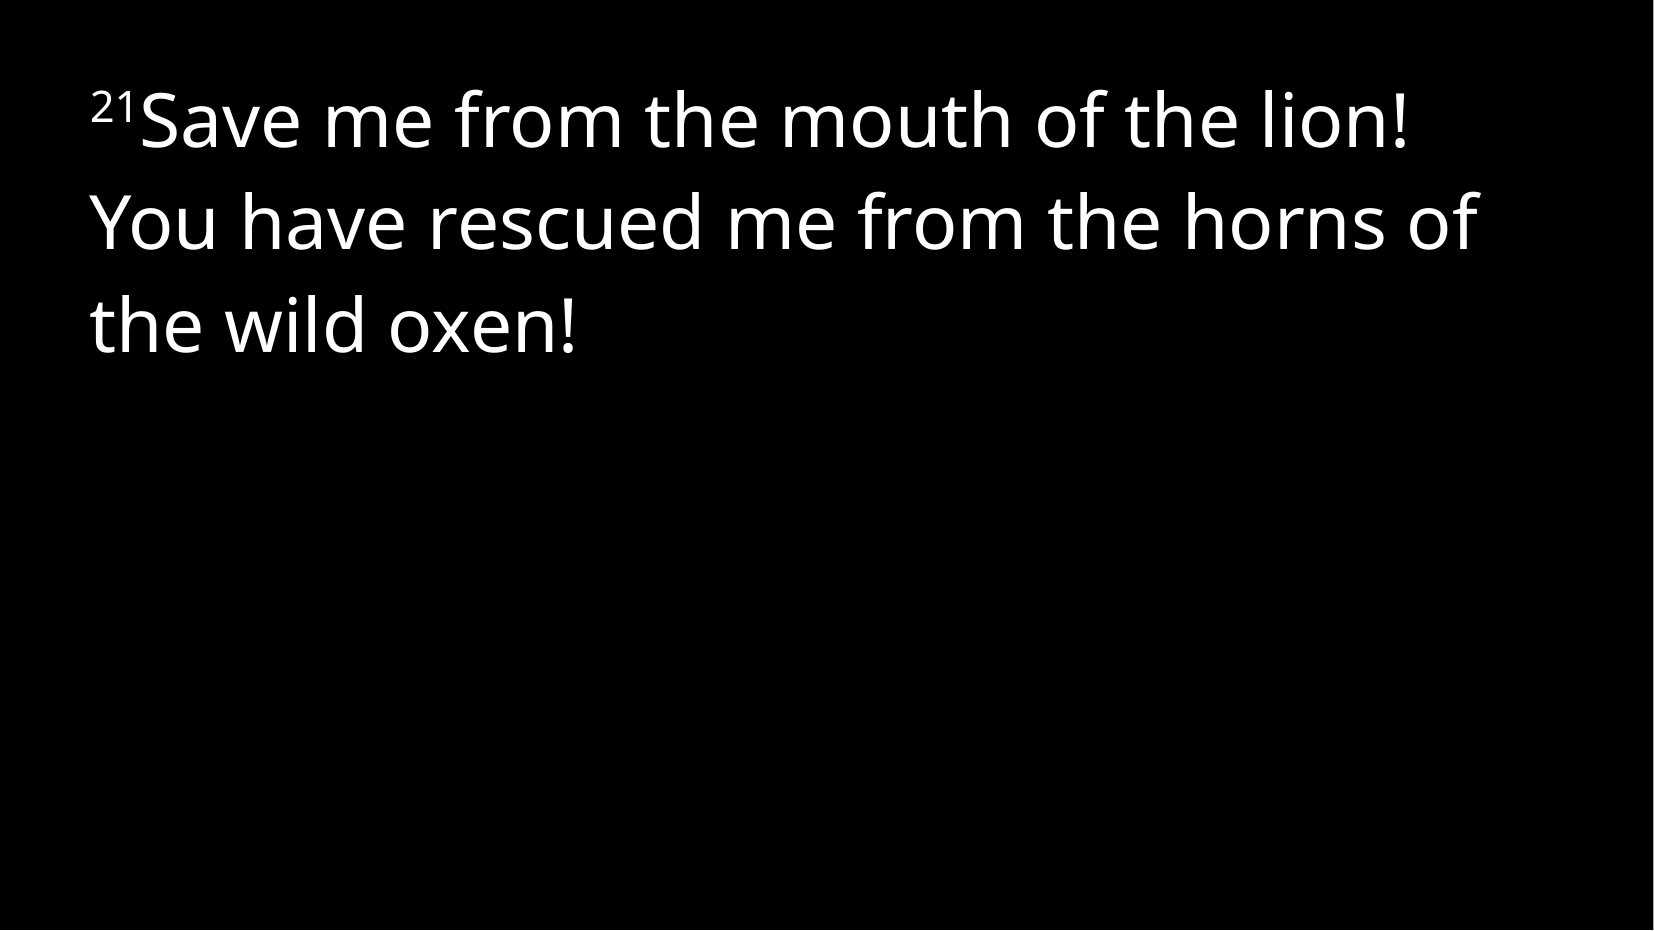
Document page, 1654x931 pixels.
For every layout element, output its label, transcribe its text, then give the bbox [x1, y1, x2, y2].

text_box 21Save me from the mouth of the lion! You have rescued me from the horns of the wild oxen! [75, 60, 1576, 391]
